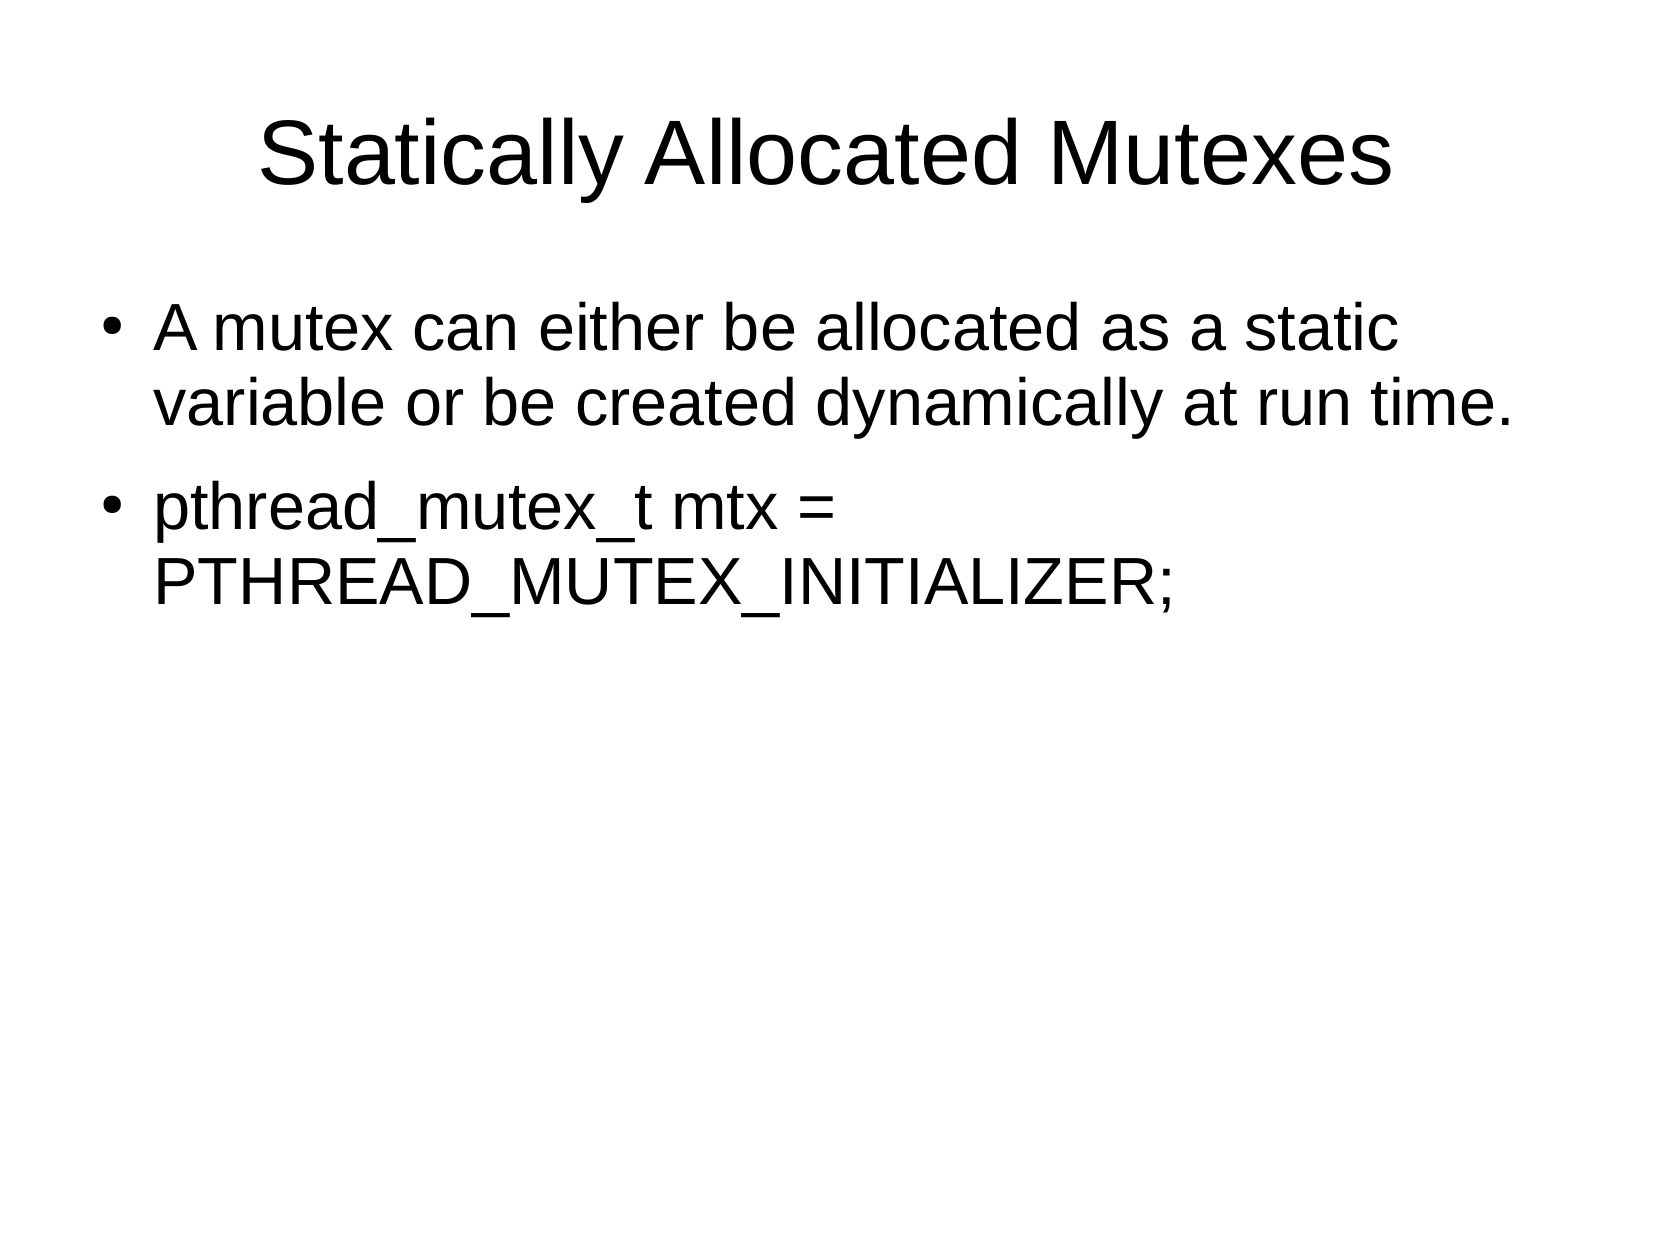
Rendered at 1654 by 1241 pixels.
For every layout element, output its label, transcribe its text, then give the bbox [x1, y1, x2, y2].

title Statically Allocated Mutexes [82, 49, 1571, 257]
list A mutex can either be allocated as a static variable or be created dynamically at run time. pthread_mutex_t mtx = PTHREAD_MUTEX_INITIALIZER; [82, 290, 1571, 1010]
